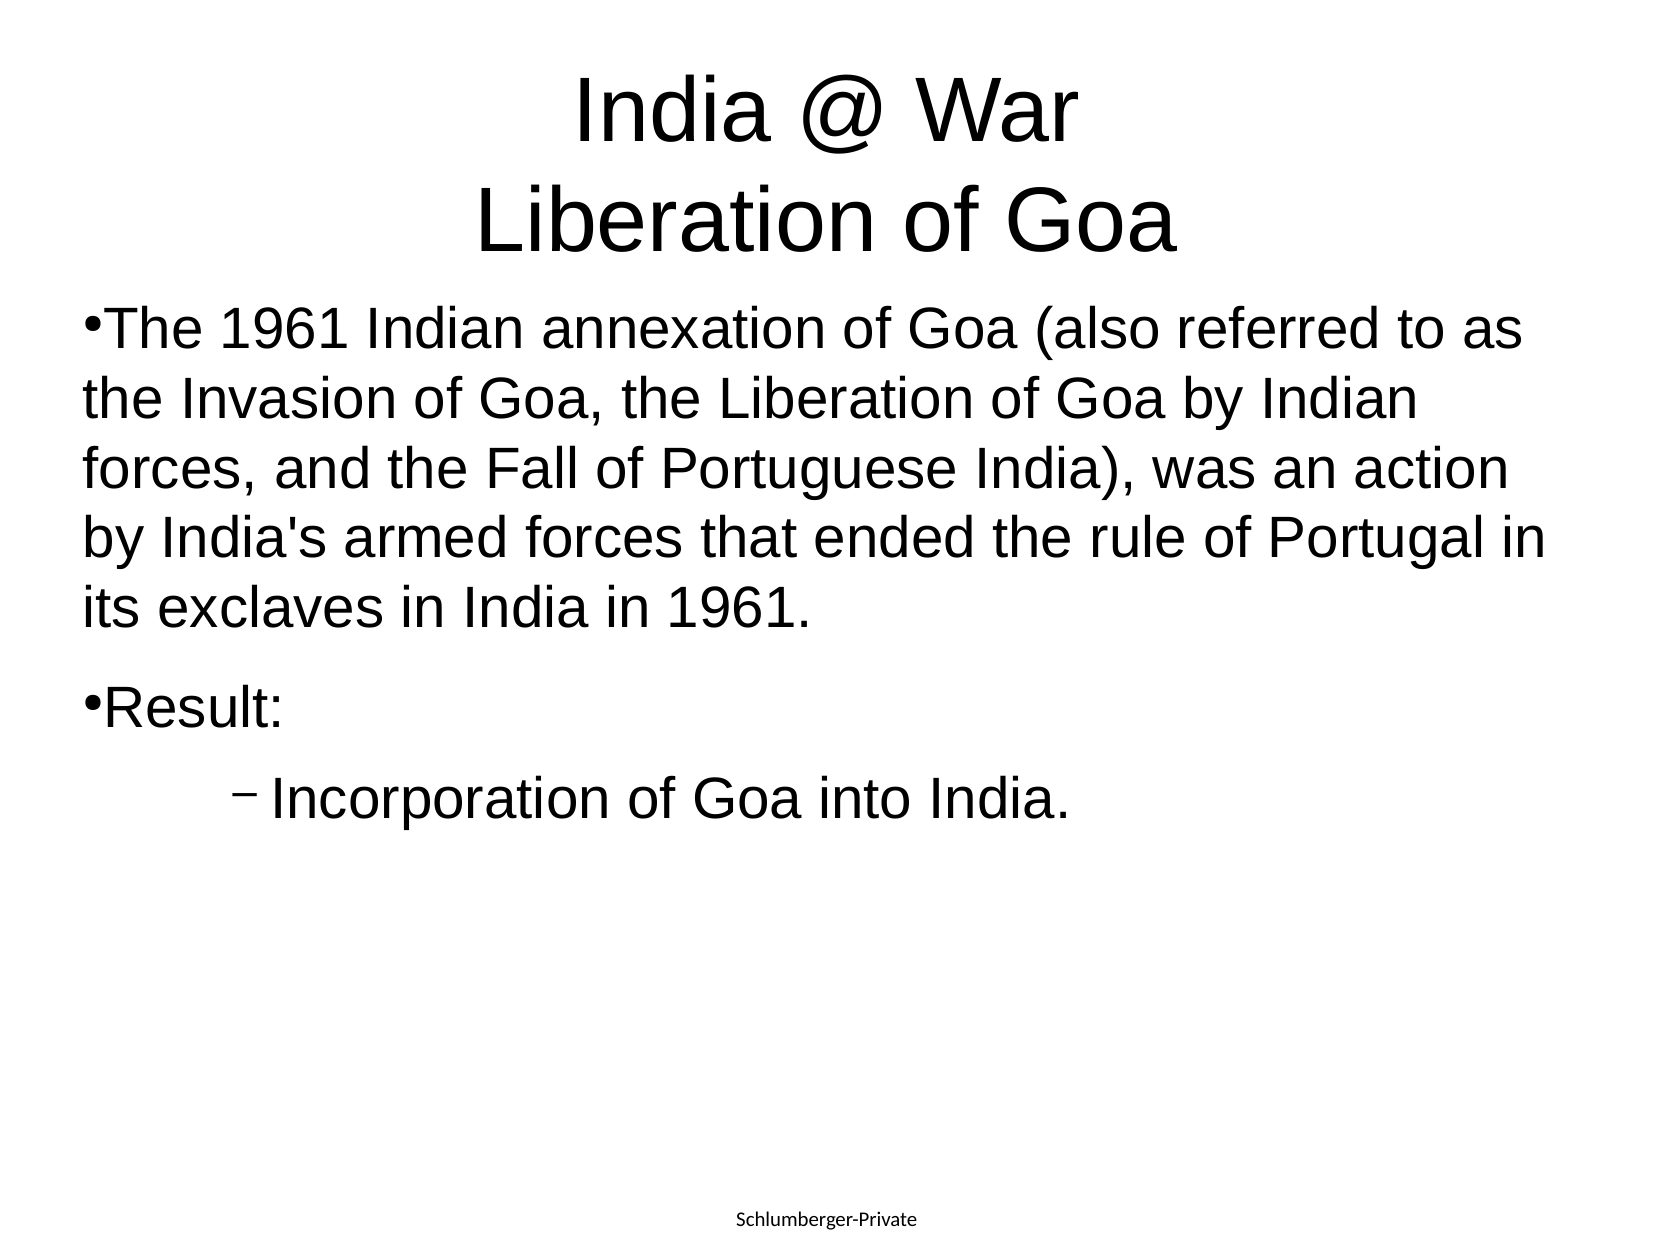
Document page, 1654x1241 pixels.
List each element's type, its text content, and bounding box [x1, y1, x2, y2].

list The 1961 Indian annexation of Goa (also referred to as the Invasion of Goa, the Liberation of Goa by Indian forces, and the Fall of Portuguese India), was an action by India's armed forces that ended the rule of Portugal in its exclaves in India in 1961. Result: Incorporation of Goa into India. [82, 290, 1571, 1010]
title India @ War Liberation of Goa [82, 49, 1571, 257]
